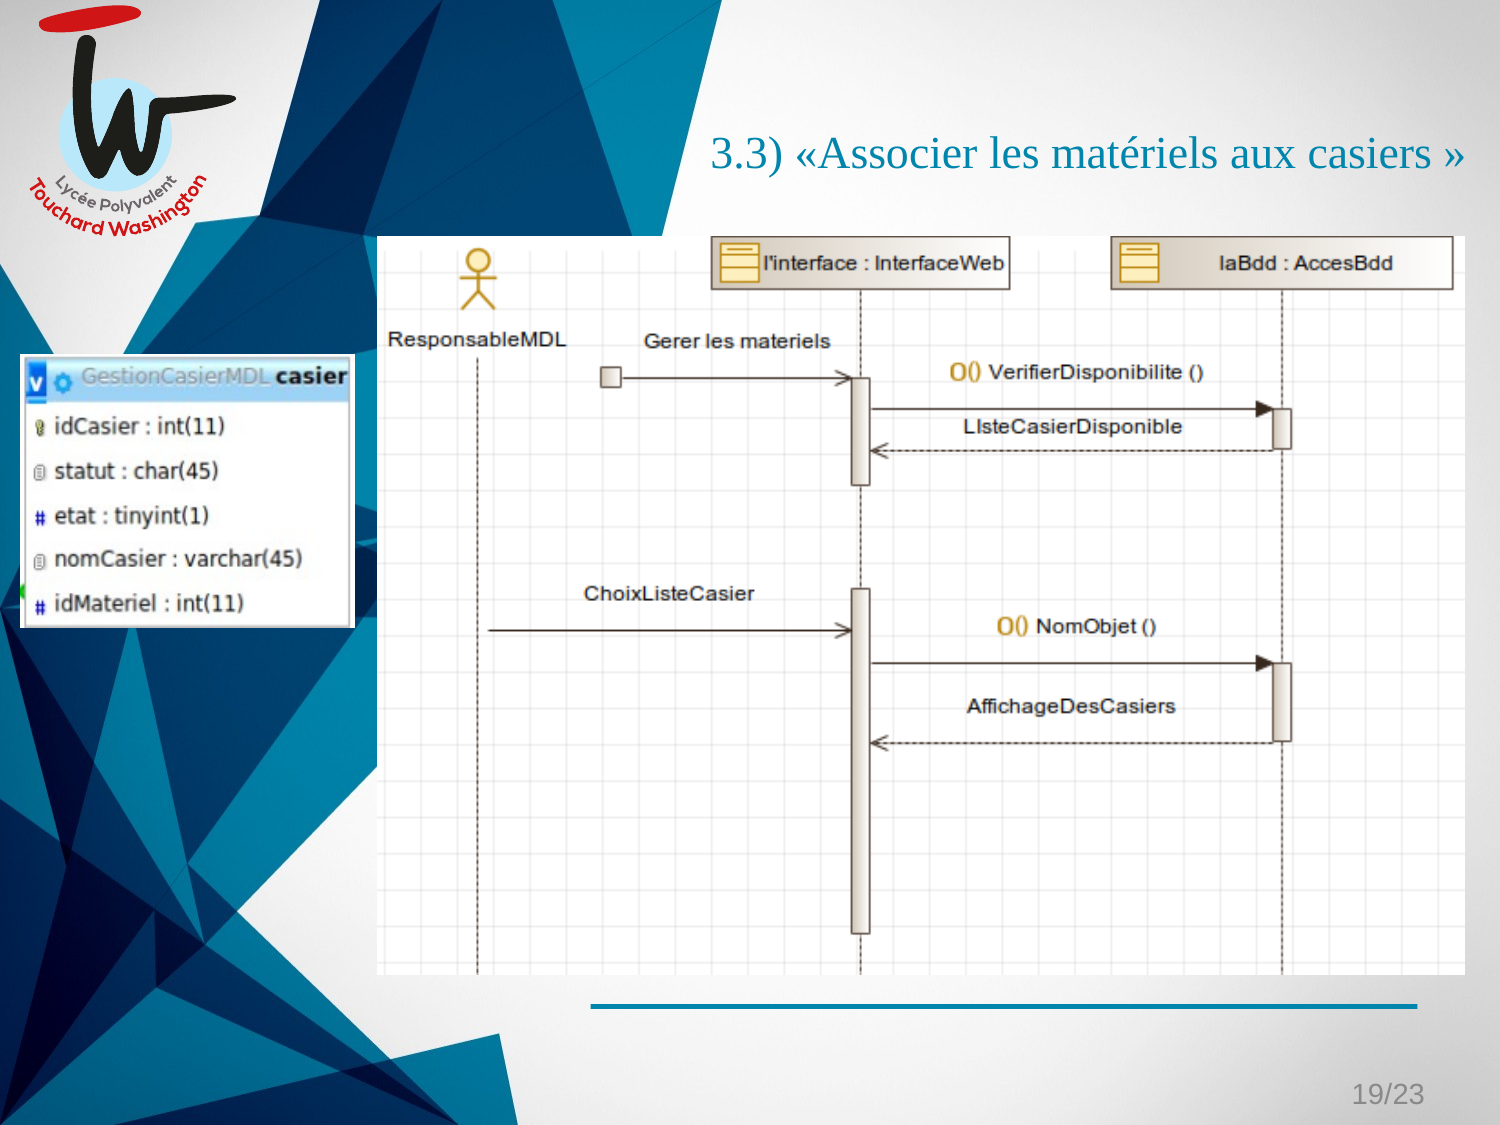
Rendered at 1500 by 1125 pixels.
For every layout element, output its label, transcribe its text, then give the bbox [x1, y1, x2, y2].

title 3.3) «Associer les matériels aux casiers » [701, 59, 1477, 247]
picture [0, 0, 1500, 1125]
